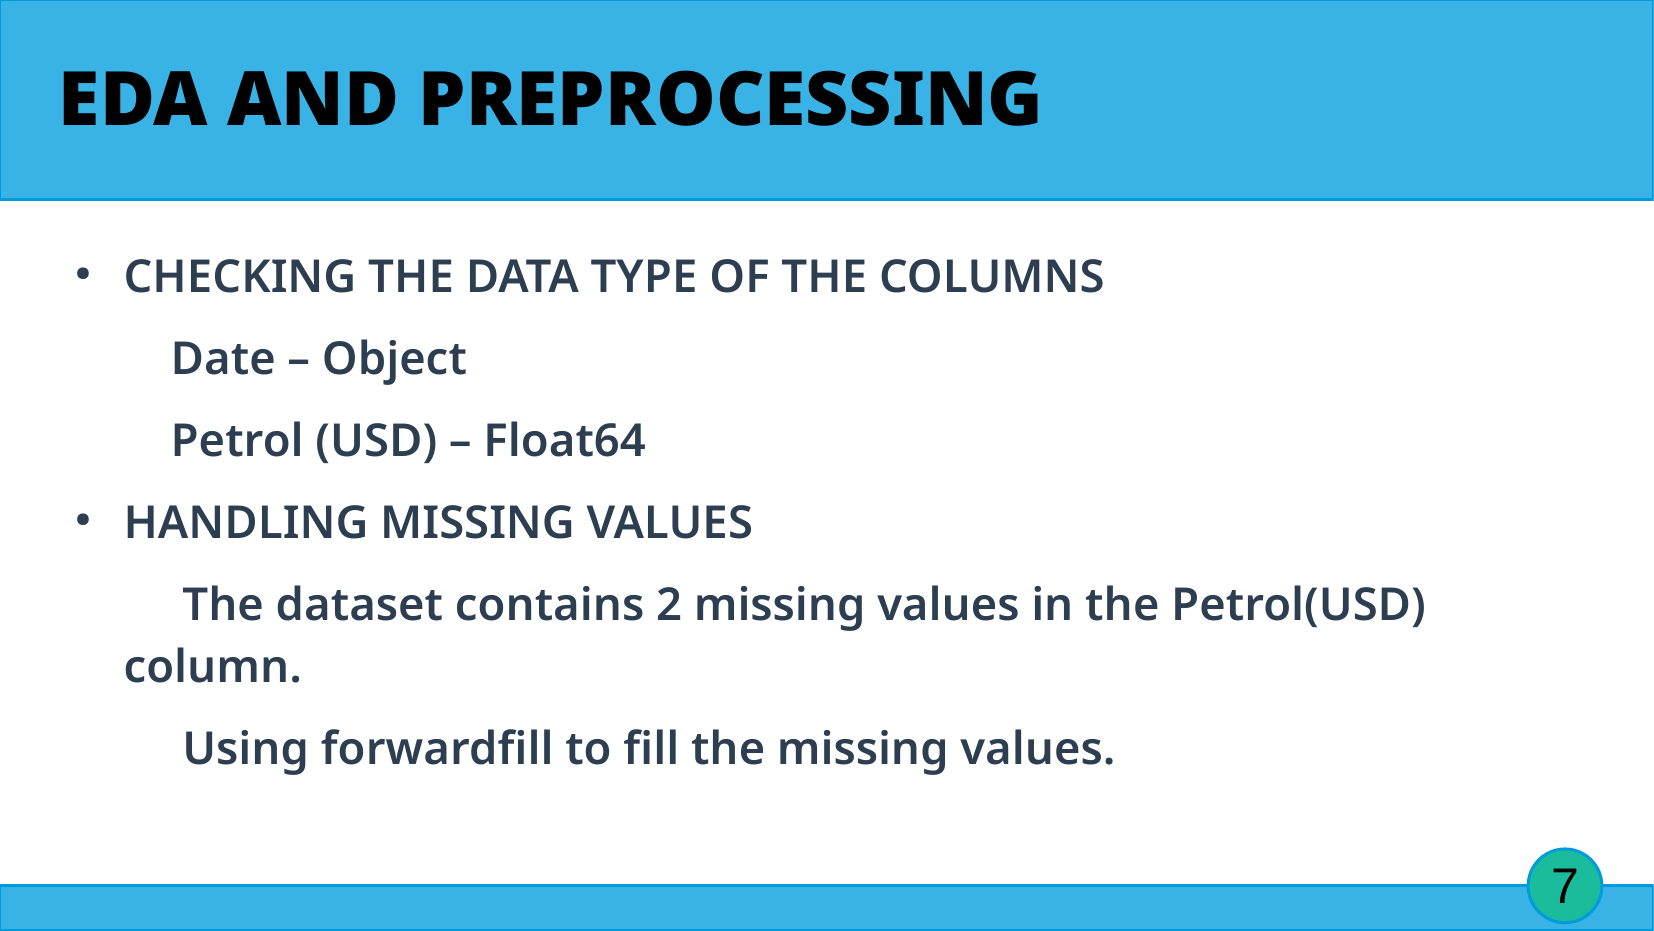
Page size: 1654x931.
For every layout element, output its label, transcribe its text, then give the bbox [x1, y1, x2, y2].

title EDA AND PREPROCESSING [59, 37, 1595, 155]
list CHECKING THE DATA TYPE OF THE COLUMNS Date – Object Petrol (USD) – Float64 HANDLING MISSING VALUES The dataset contains 2 missing values in the Petrol(USD) column. Using forwardfill to fill the missing values. [59, 243, 1595, 864]
